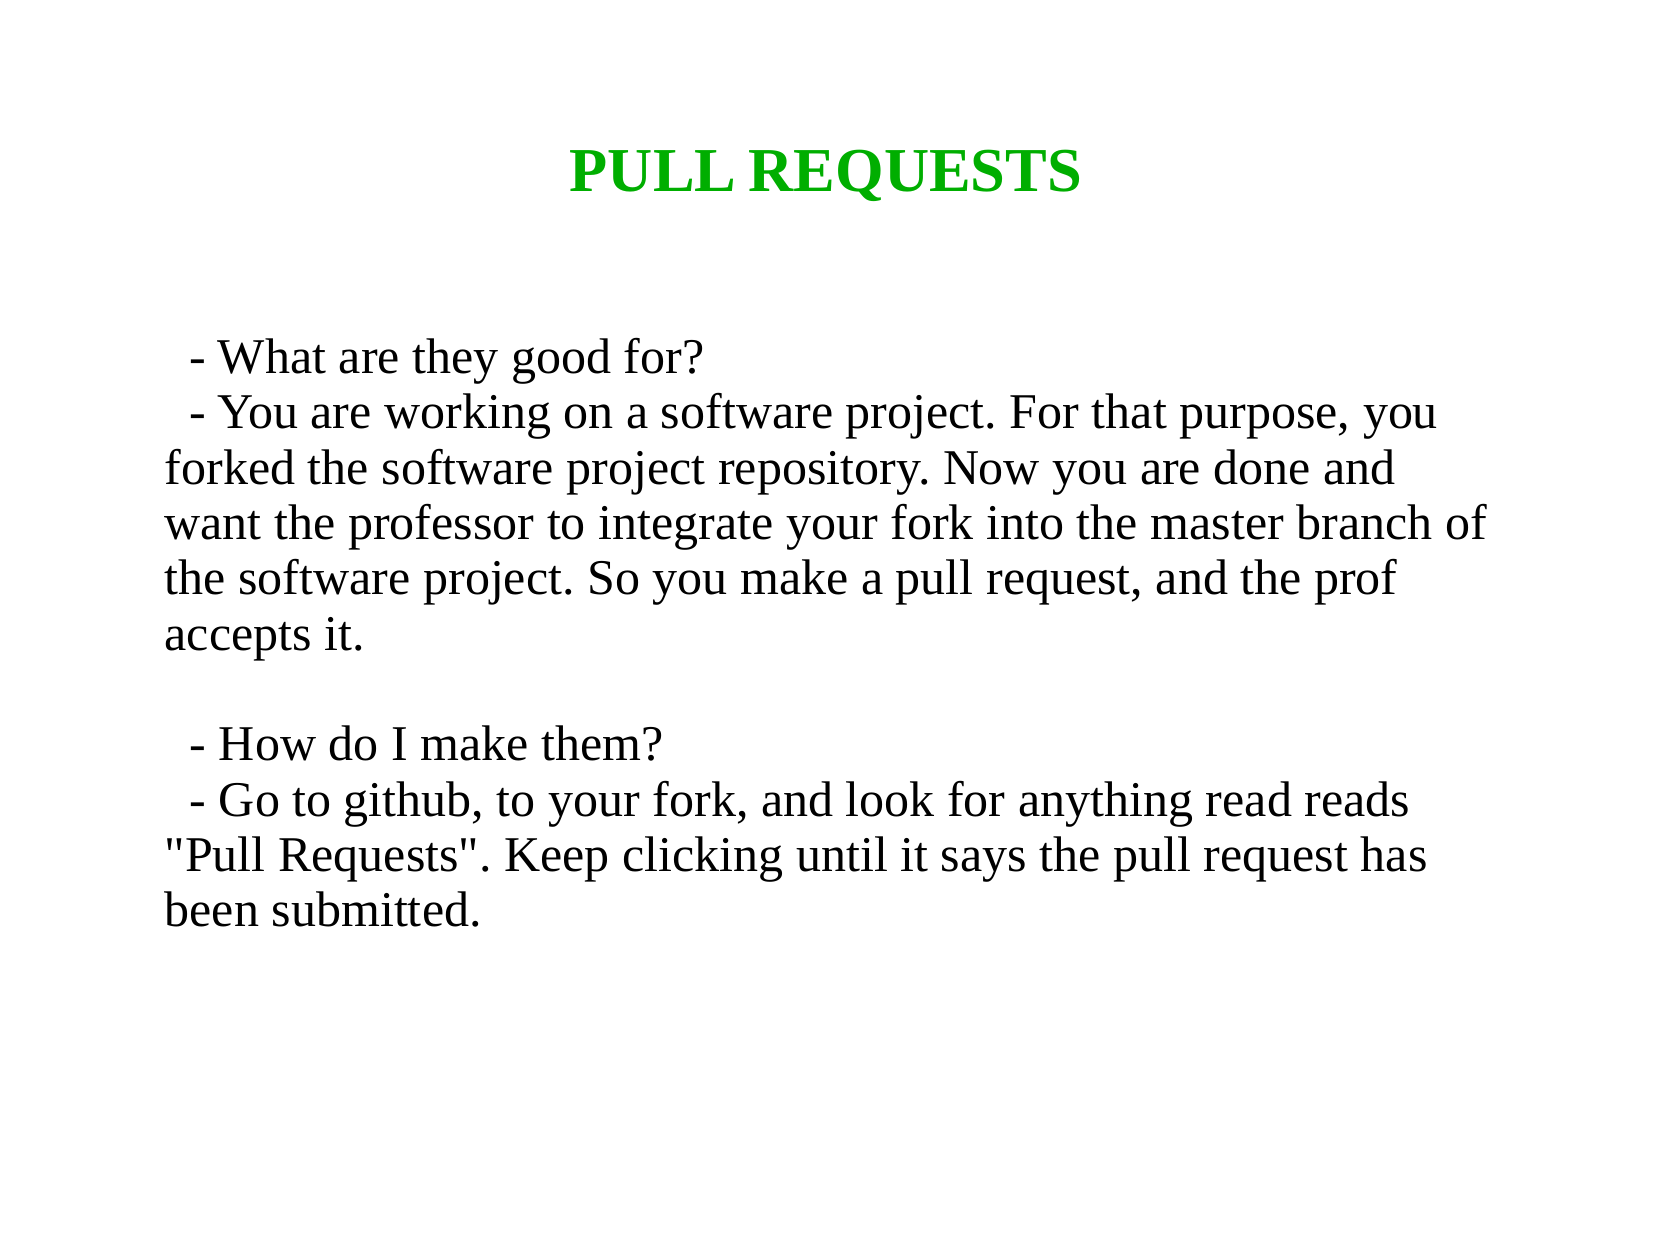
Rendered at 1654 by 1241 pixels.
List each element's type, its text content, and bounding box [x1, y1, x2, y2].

text_box PULL REQUESTS - What are they good for? - You are working on a software project. For that purpose, you forked the software project repository. Now you are done and want the professor to integrate your fork into the master branch of the software project. So you make a pull request, and the prof accepts it. - How do I make them? - Go to github, to your fork, and look for anything read reads "Pull Requests". Keep clicking until it says the pull request has been submitted. [150, 45, 1516, 1186]
